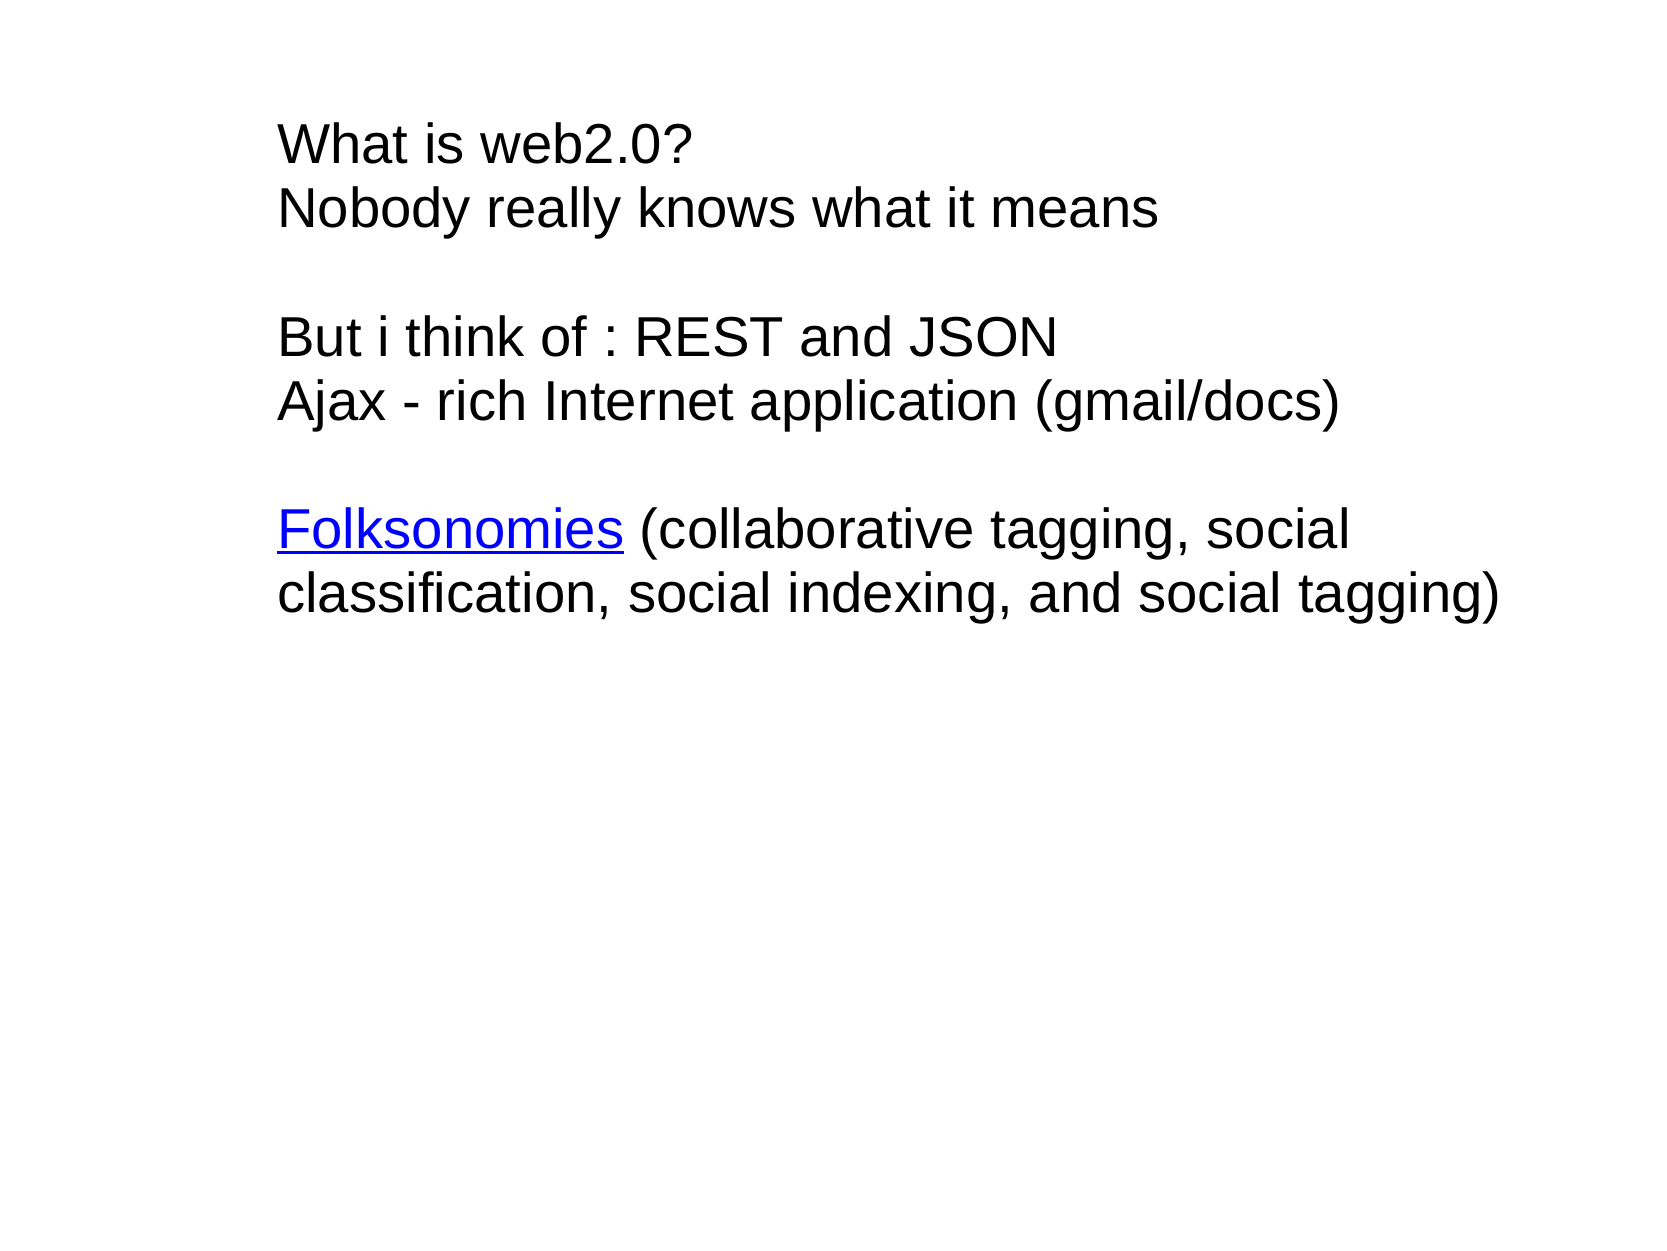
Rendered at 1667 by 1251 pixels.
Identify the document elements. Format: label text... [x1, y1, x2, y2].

text_box What is web2.0? Nobody really knows what it means But i think of : REST and JSON Ajax - rich Internet application (gmail/docs) Folksonomies (collaborative tagging, social classification, social indexing, and social tagging) [277, 112, 1576, 1074]
